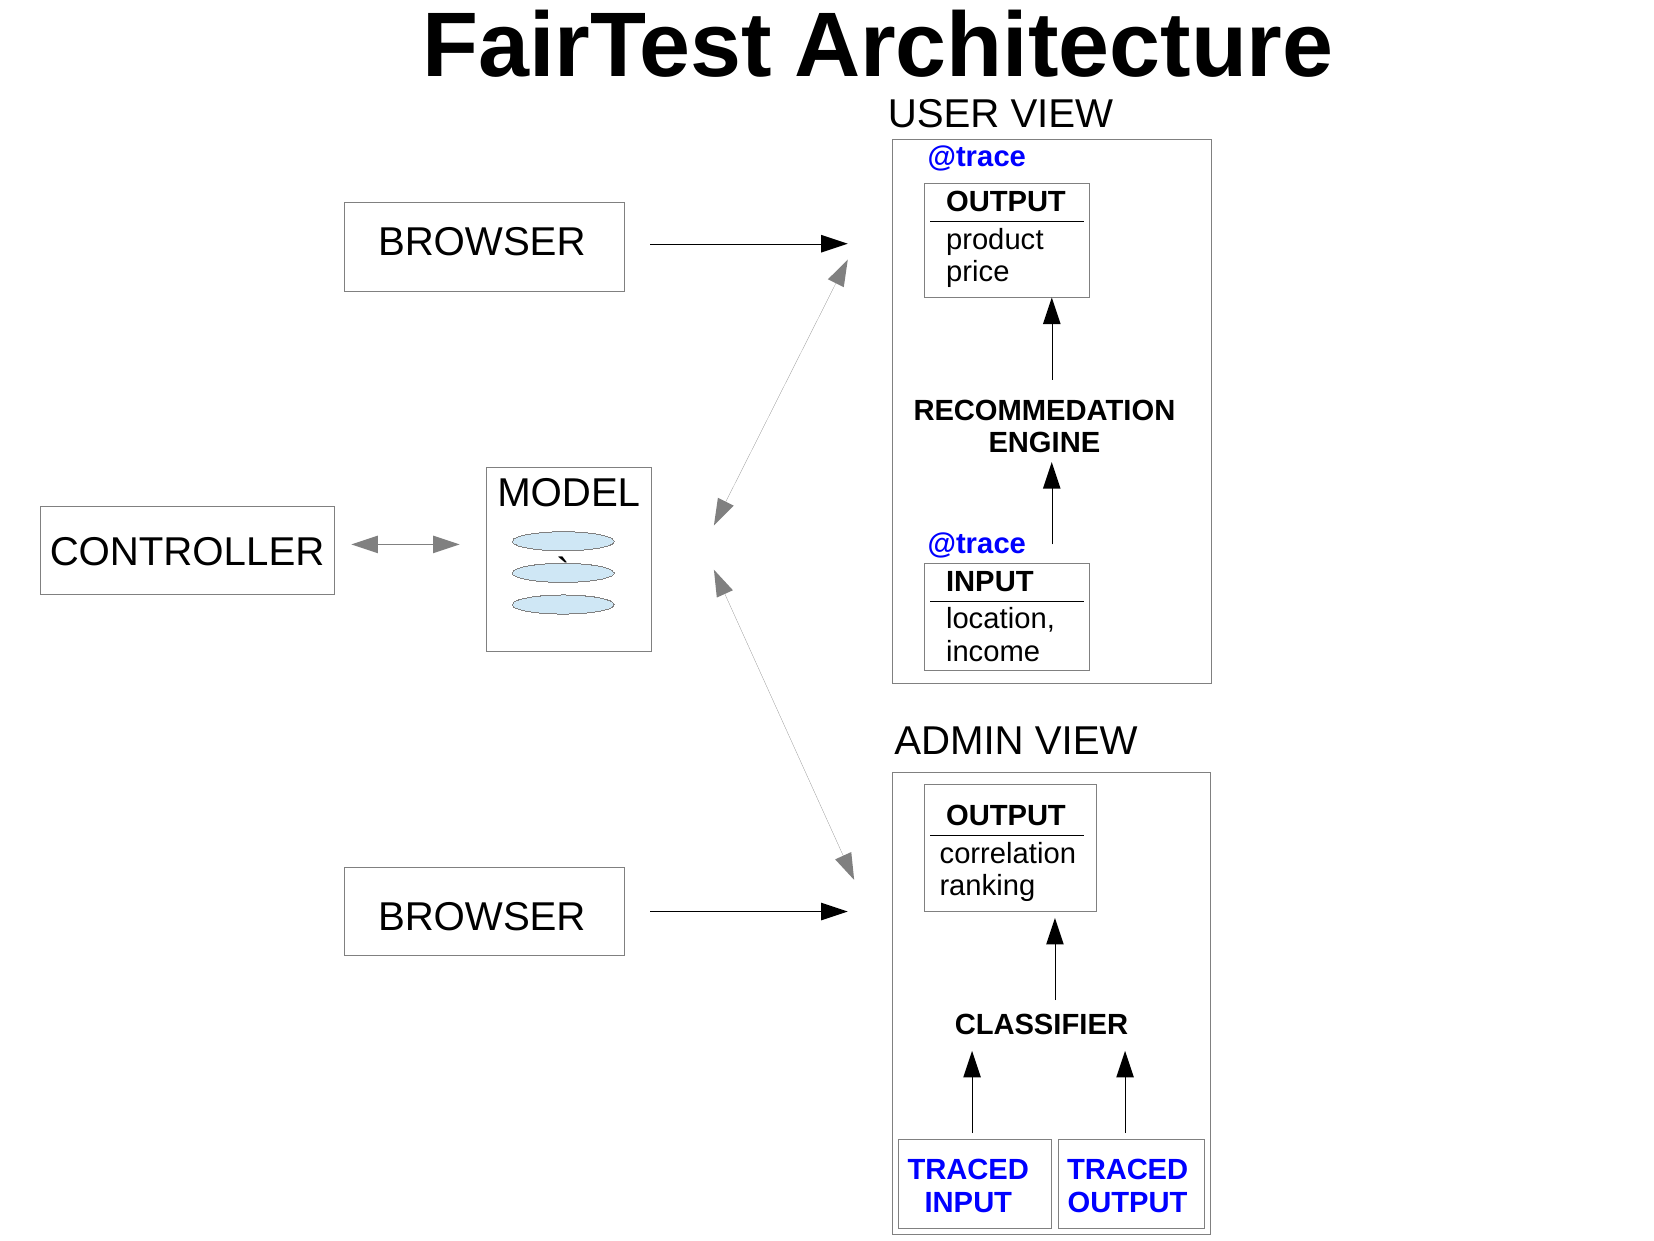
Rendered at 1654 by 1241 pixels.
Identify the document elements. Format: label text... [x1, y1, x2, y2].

text_box OUTPUT [931, 177, 1093, 229]
text_box ADMIN VIEW [879, 710, 1188, 772]
text_box RECOMMEDATION ENGINE [898, 386, 1215, 473]
text_box TRACED OUTPUT [1059, 1145, 1204, 1228]
text_box OUTPUT [931, 791, 1103, 872]
text_box MODEL [487, 468, 651, 532]
text_box [512, 531, 615, 551]
text_box MODEL [482, 462, 659, 532]
text_box BROWSER [363, 211, 605, 273]
text_box ` [512, 563, 615, 583]
text_box TRACED INPUT [899, 1145, 1051, 1228]
text_box CLASSIFIER [940, 1000, 1161, 1052]
text_box @trace [912, 519, 1078, 577]
text_box TRACED INPUT [892, 1145, 1052, 1241]
text_box [512, 594, 615, 615]
text_box TRACED OUTPUT [1052, 1145, 1224, 1241]
text_box location, income [931, 595, 1091, 691]
text_box FairTest Architecture [407, 0, 1436, 104]
text_box correlation ranking [924, 829, 1122, 916]
text_box BROWSER [363, 886, 606, 955]
text_box @trace [912, 132, 1078, 184]
text_box product price [931, 215, 1091, 308]
text_box USER VIEW [1078, 140, 1182, 145]
text_box CONTROLLER [34, 521, 344, 583]
text_box USER VIEW [873, 104, 1182, 145]
text_box INPUT [931, 577, 1059, 595]
